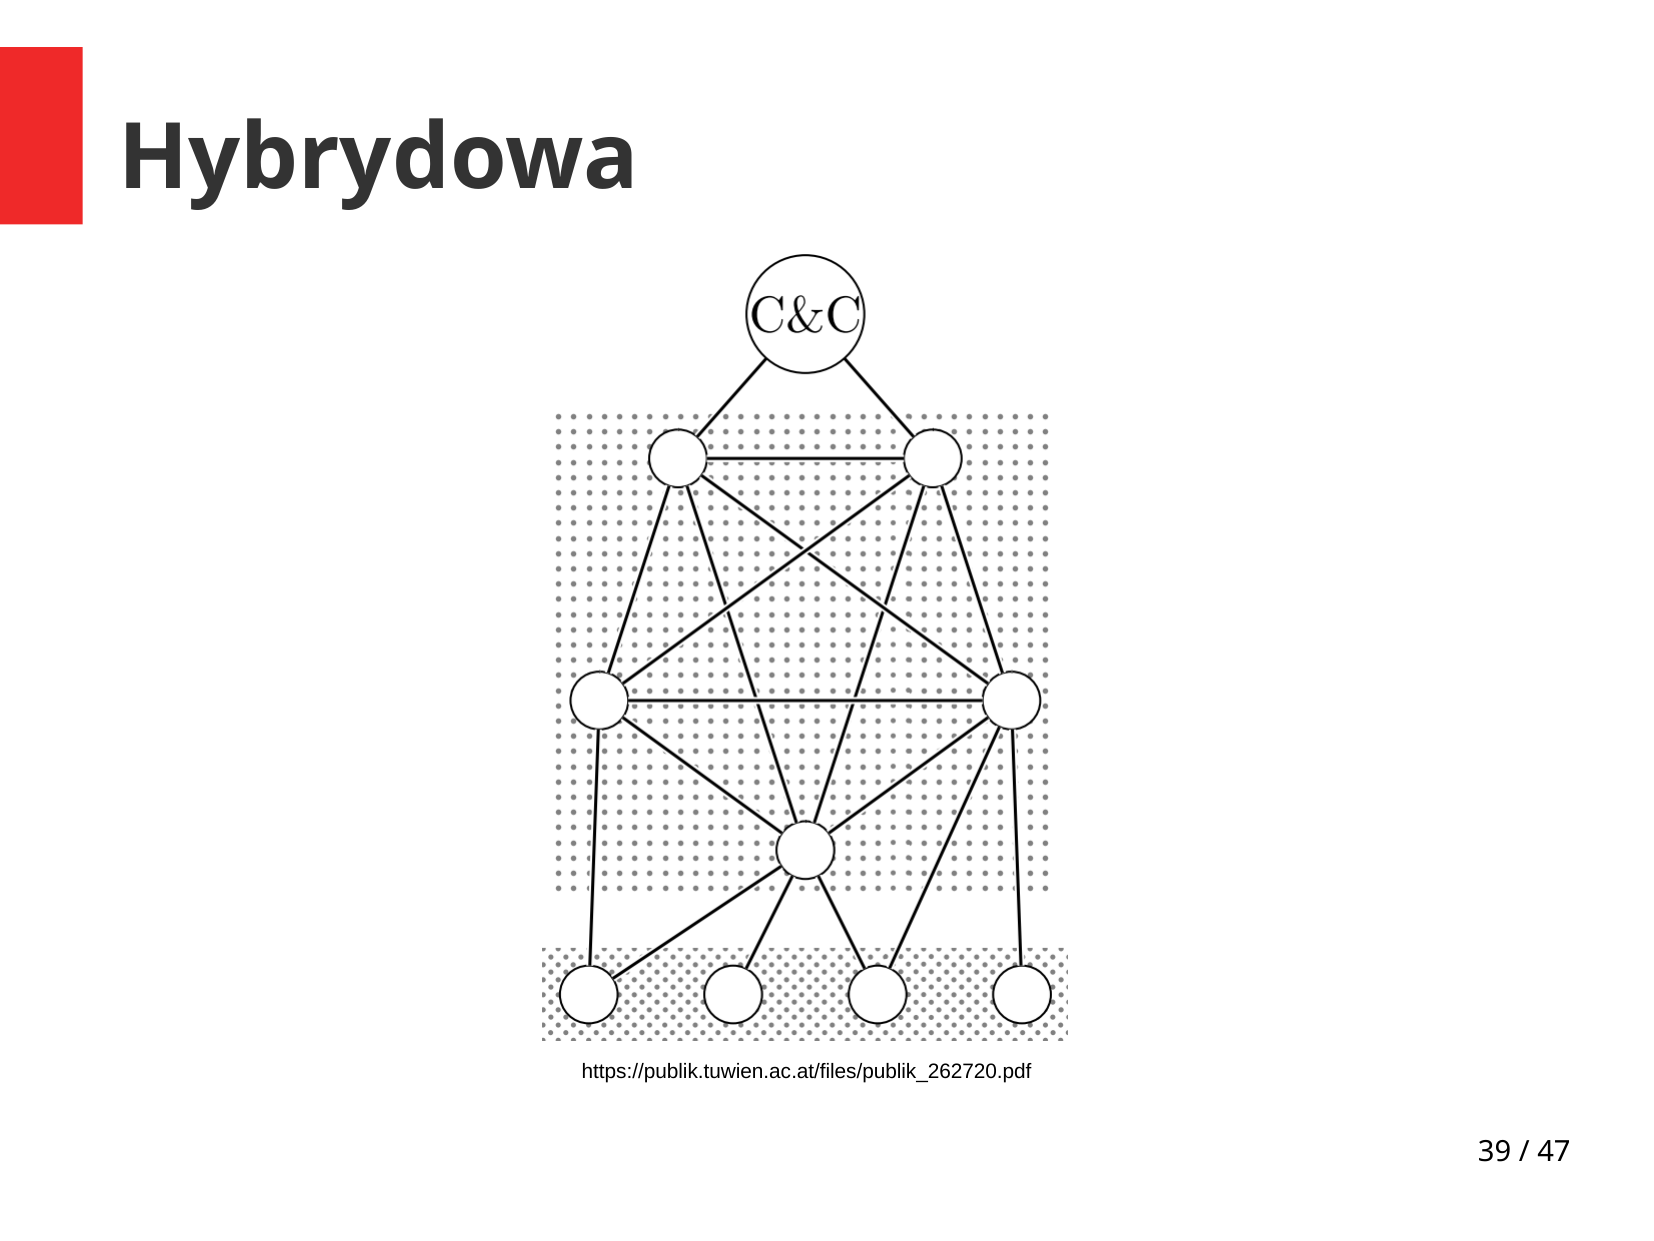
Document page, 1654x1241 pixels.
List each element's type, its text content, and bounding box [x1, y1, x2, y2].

text_box https://publik.tuwien.ac.at/files/publik_262720.pdf [566, 1052, 1288, 1087]
title Hybrydowa [118, 49, 1571, 257]
picture [516, 236, 1099, 1052]
